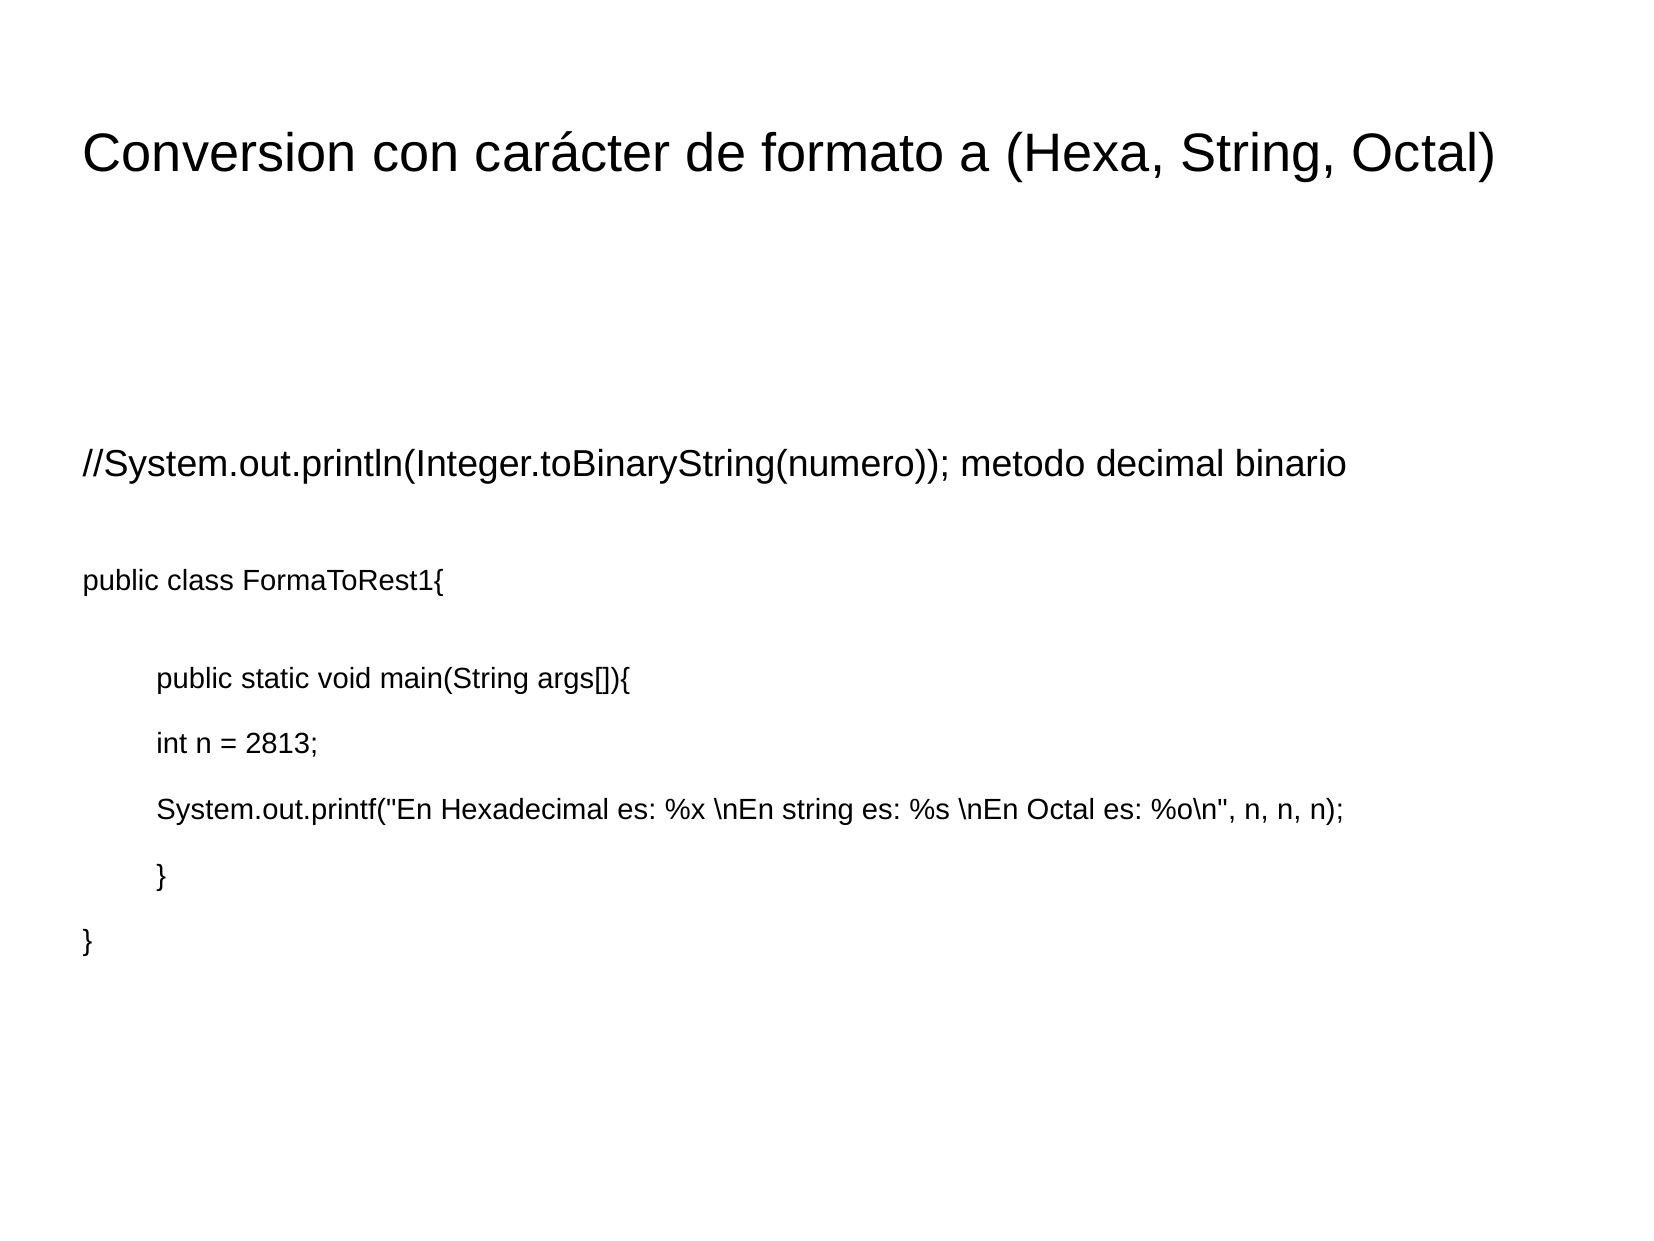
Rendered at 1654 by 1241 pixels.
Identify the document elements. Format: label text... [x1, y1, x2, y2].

title Conversion con carácter de formato a (Hexa, String, Octal) [82, 49, 1571, 257]
subtitle //System.out.println(Integer.toBinaryString(numero)); metodo decimal binario public class FormaToRest1{ public static void main(String args[]){ int n = 2813; System.out.printf("En Hexadecimal es: %x \nEn string es: %s \nEn Octal es: %o\n", n, n, n); } } [82, 290, 1571, 1109]
